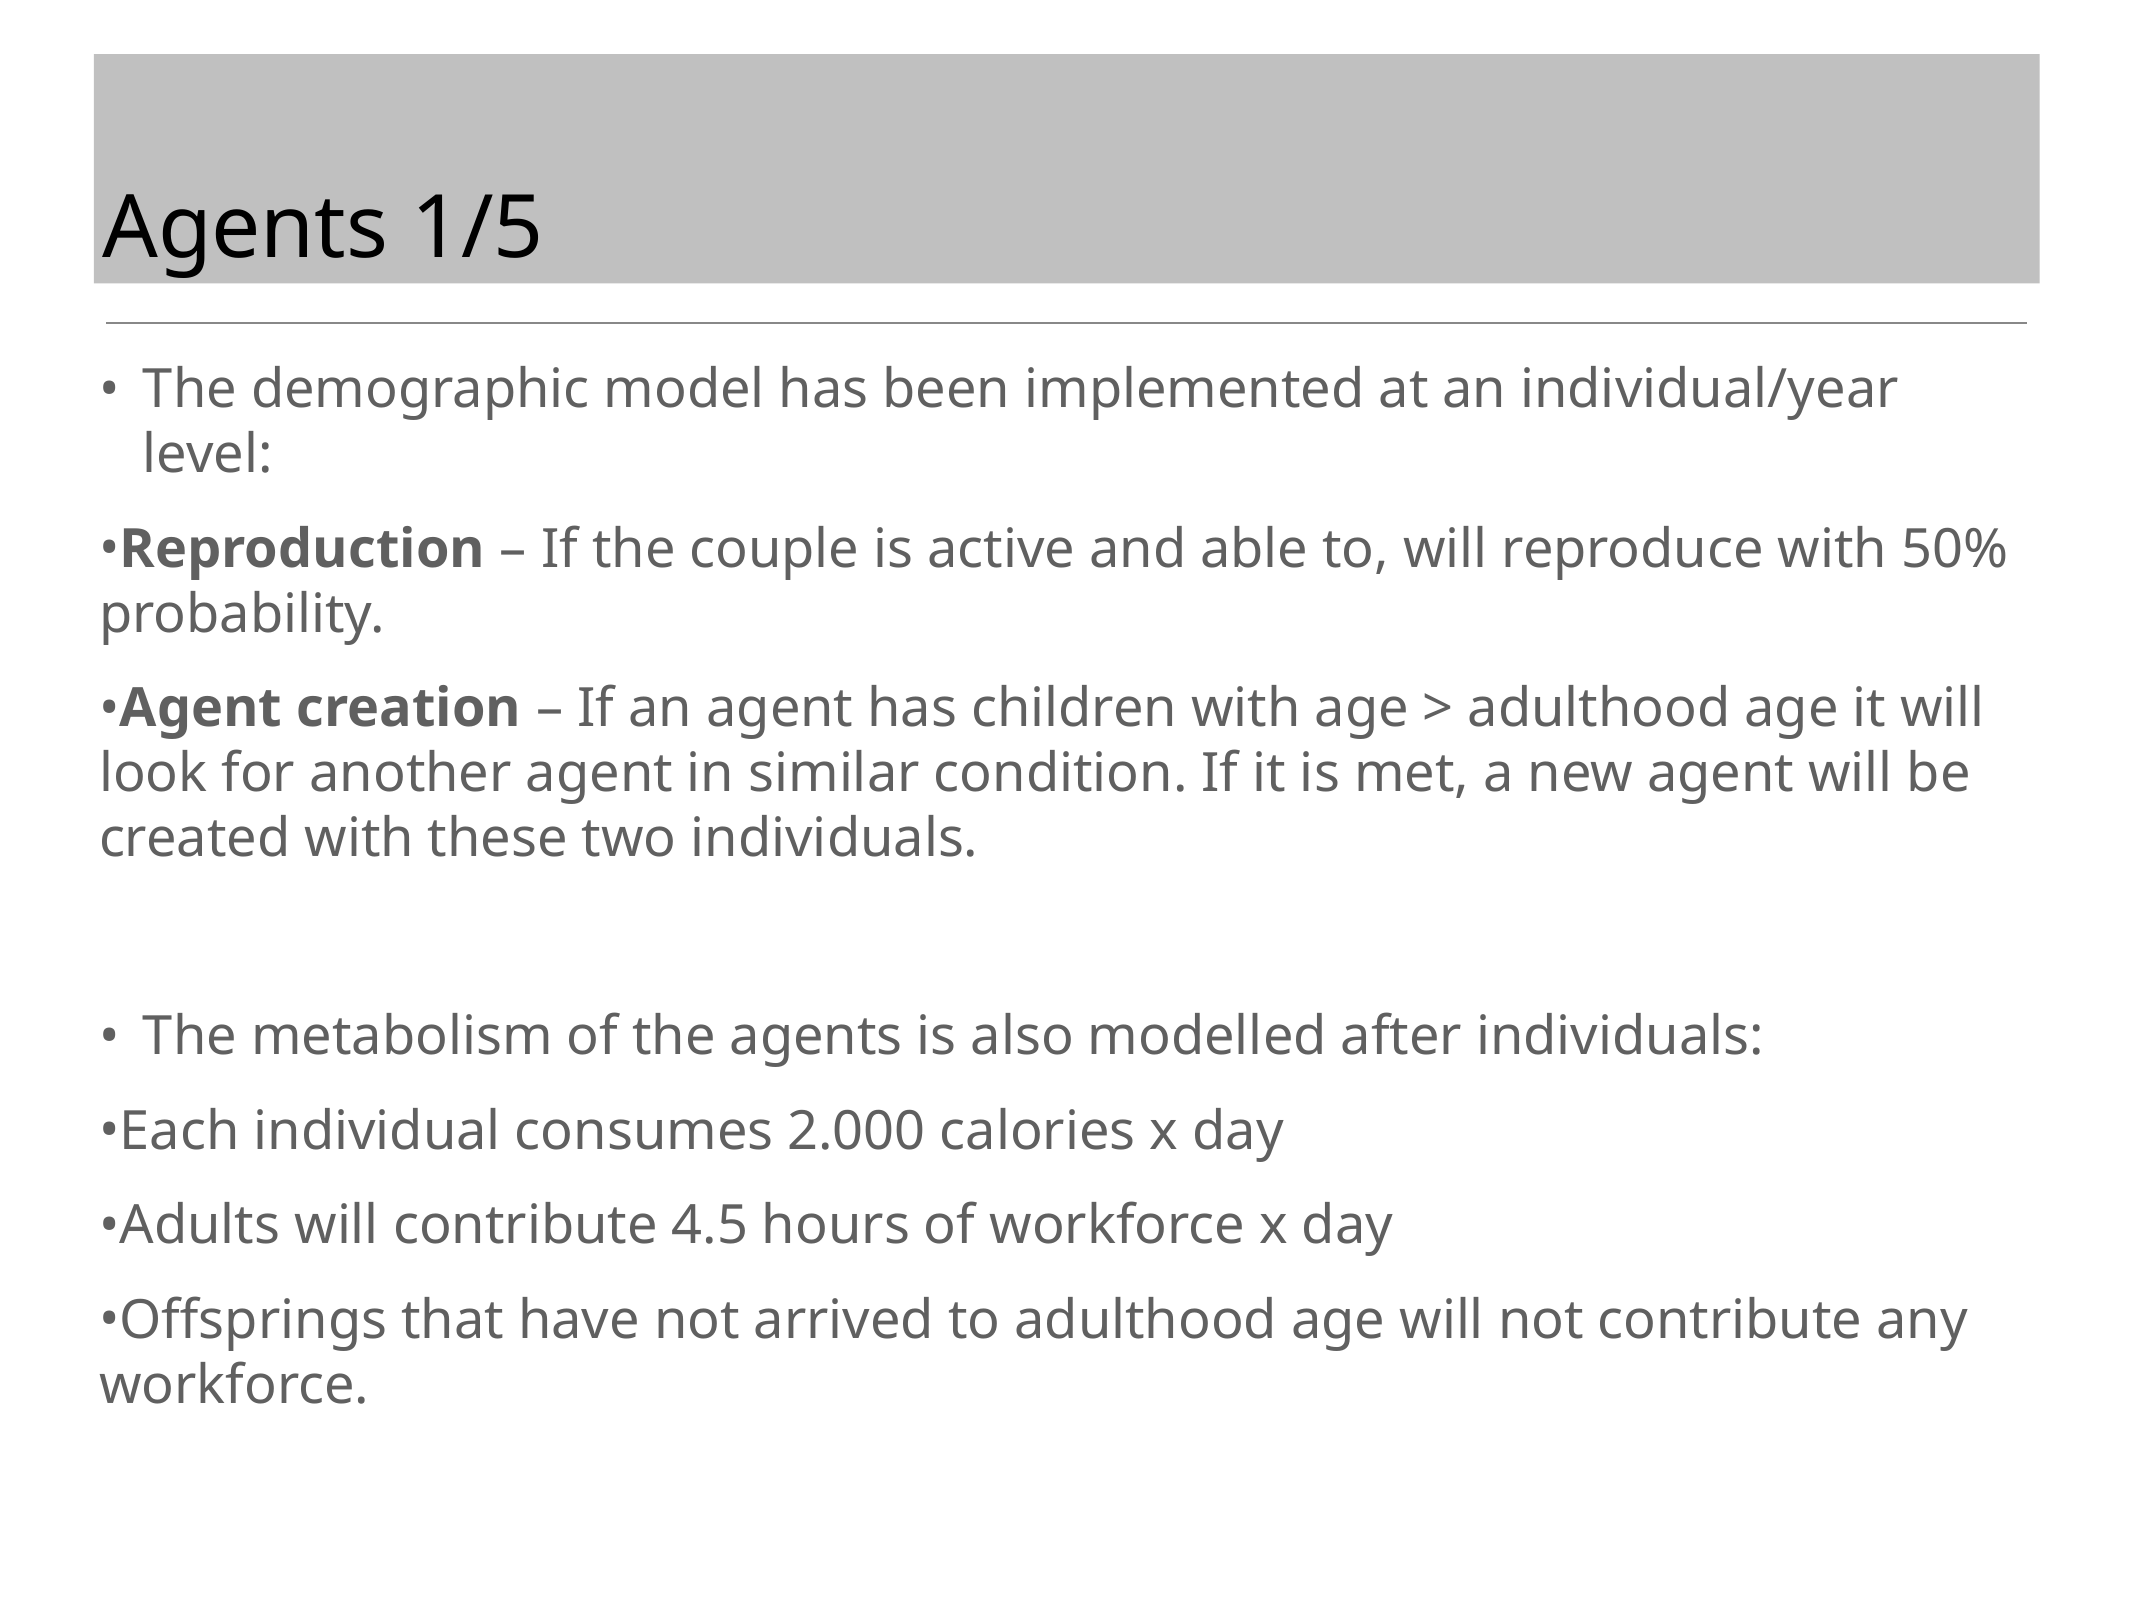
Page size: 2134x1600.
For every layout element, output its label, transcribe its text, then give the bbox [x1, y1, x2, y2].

title Agents 1/5 [93, 54, 2040, 284]
list The demographic model has been implemented at an individual/year level: Reproduction – If the couple is active and able to, will reproduce with 50% probability. Agent creation – If an agent has children with age > adulthood age it will look for another agent in similar condition. If it is met, a new agent will be created with these two individuals. The metabolism of the agents is also modelled after individuals: Each individual consumes 2.000 calories x day Adults will contribute 4.5 hours of workforce x day Offsprings that have not arrived to adulthood age will not contribute any workforce. [90, 345, 2037, 1423]
